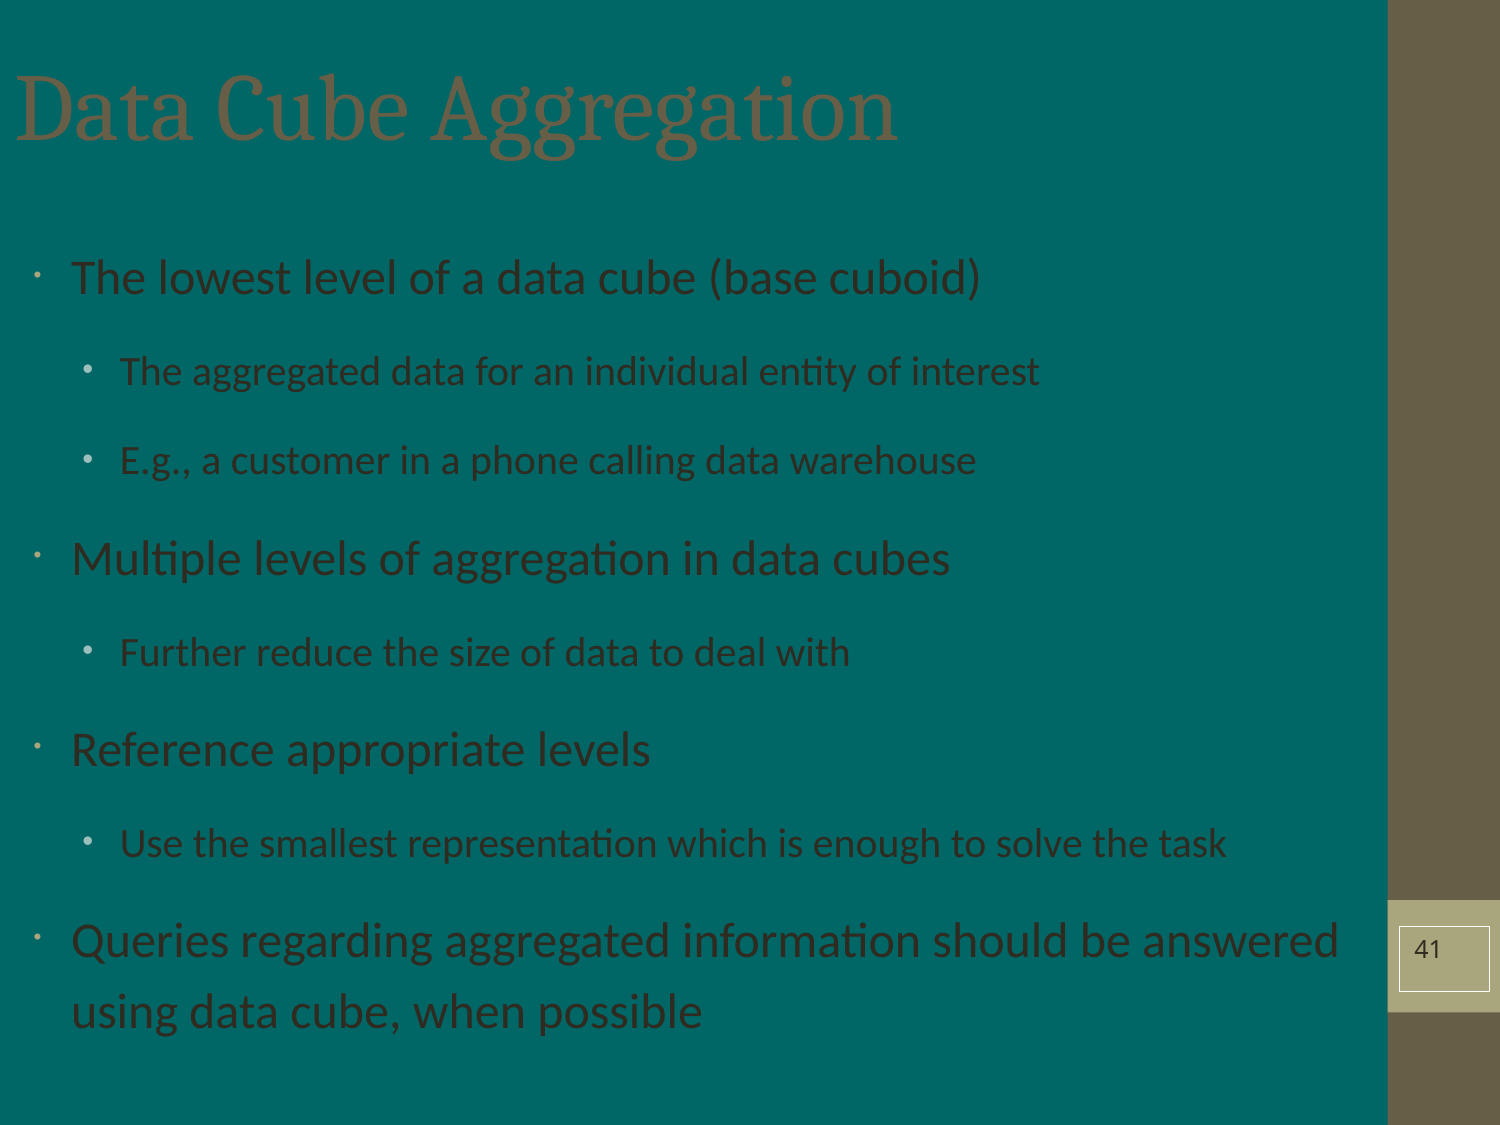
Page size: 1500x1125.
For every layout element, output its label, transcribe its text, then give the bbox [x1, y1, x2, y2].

slide_number <number> [1399, 926, 1490, 992]
title Data Cube Aggregation [0, 37, 1175, 150]
list The lowest level of a data cube (base cuboid) The aggregated data for an individual entity of interest E.g., a customer in a phone calling data warehouse Multiple levels of aggregation in data cubes Further reduce the size of data to deal with Reference appropriate levels Use the smallest representation which is enough to solve the task Queries regarding aggregated information should be answered using data cube, when possible [0, 224, 1388, 1085]
